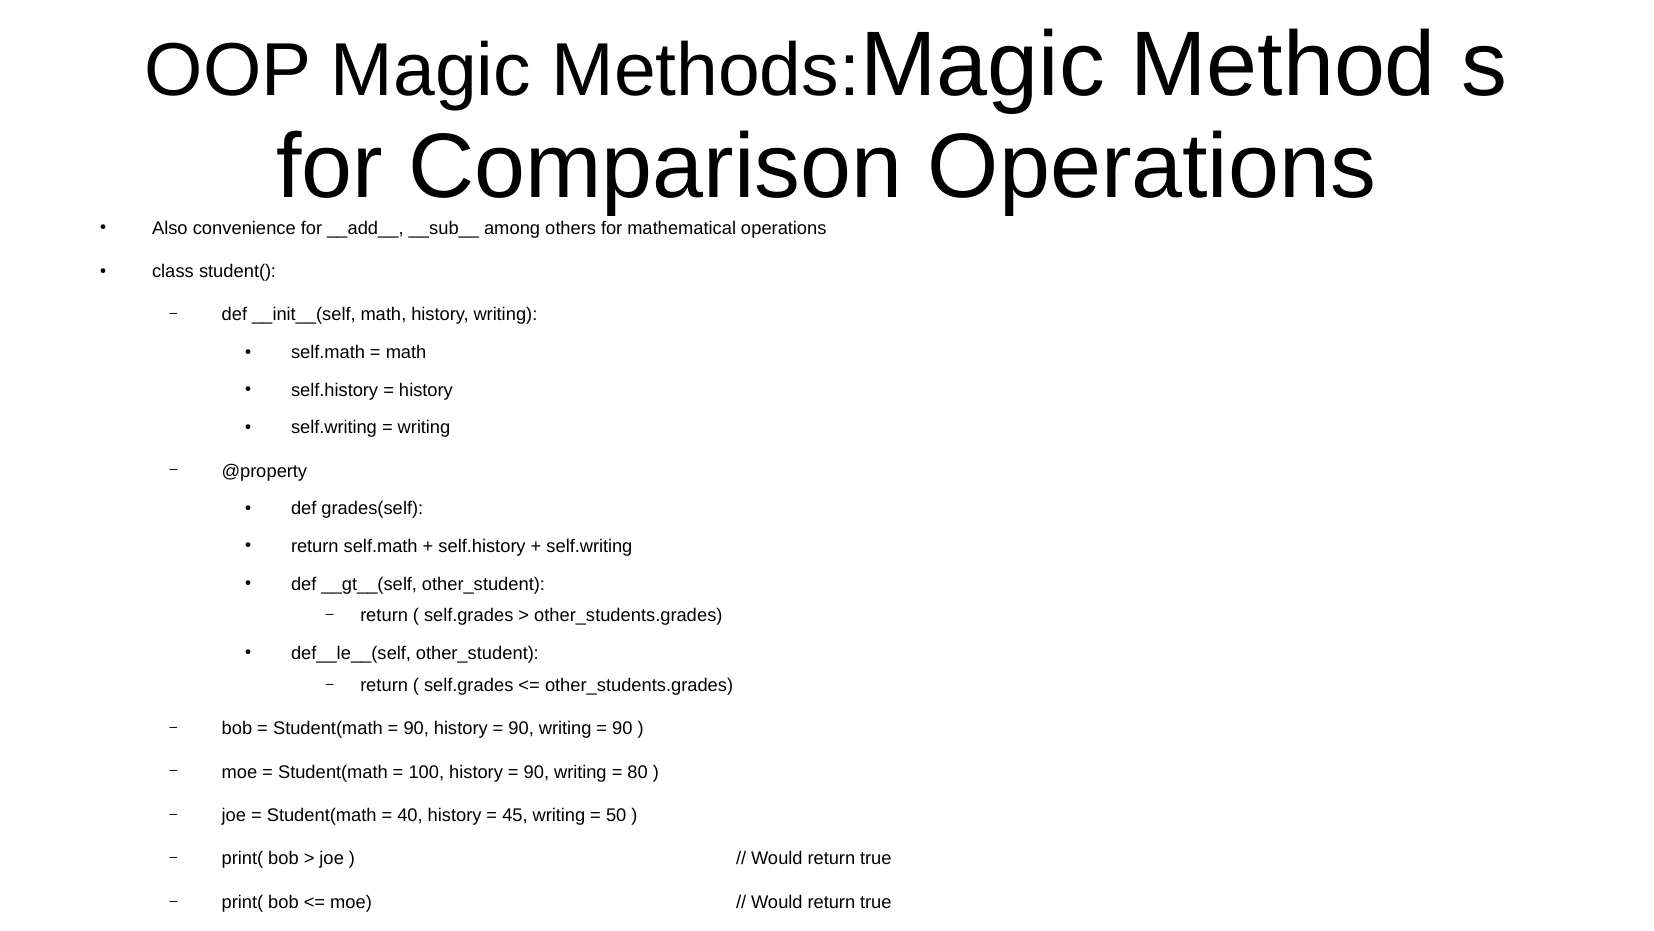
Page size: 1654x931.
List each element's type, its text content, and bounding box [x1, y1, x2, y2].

list Also convenience for __add__, __sub__ among others for mathematical operations class student(): def __init__(self, math, history, writing): self.math = math self.history = history self.writing = writing @property def grades(self): return self.math + self.history + self.writing def __gt__(self, other_student): return ( self.grades > other_students.grades) def__le__(self, other_student): return ( self.grades <= other_students.grades) bob = Student(math = 90, history = 90, writing = 90 ) moe = Student(math = 100, history = 90, writing = 80 ) joe = Student(math = 40, history = 45, writing = 50 ) print( bob > joe ) // Would return true print( bob <= moe) // Would return true [82, 217, 1621, 916]
title OOP Magic Methods:Magic Method s for Comparison Operations [82, 12, 1571, 217]
